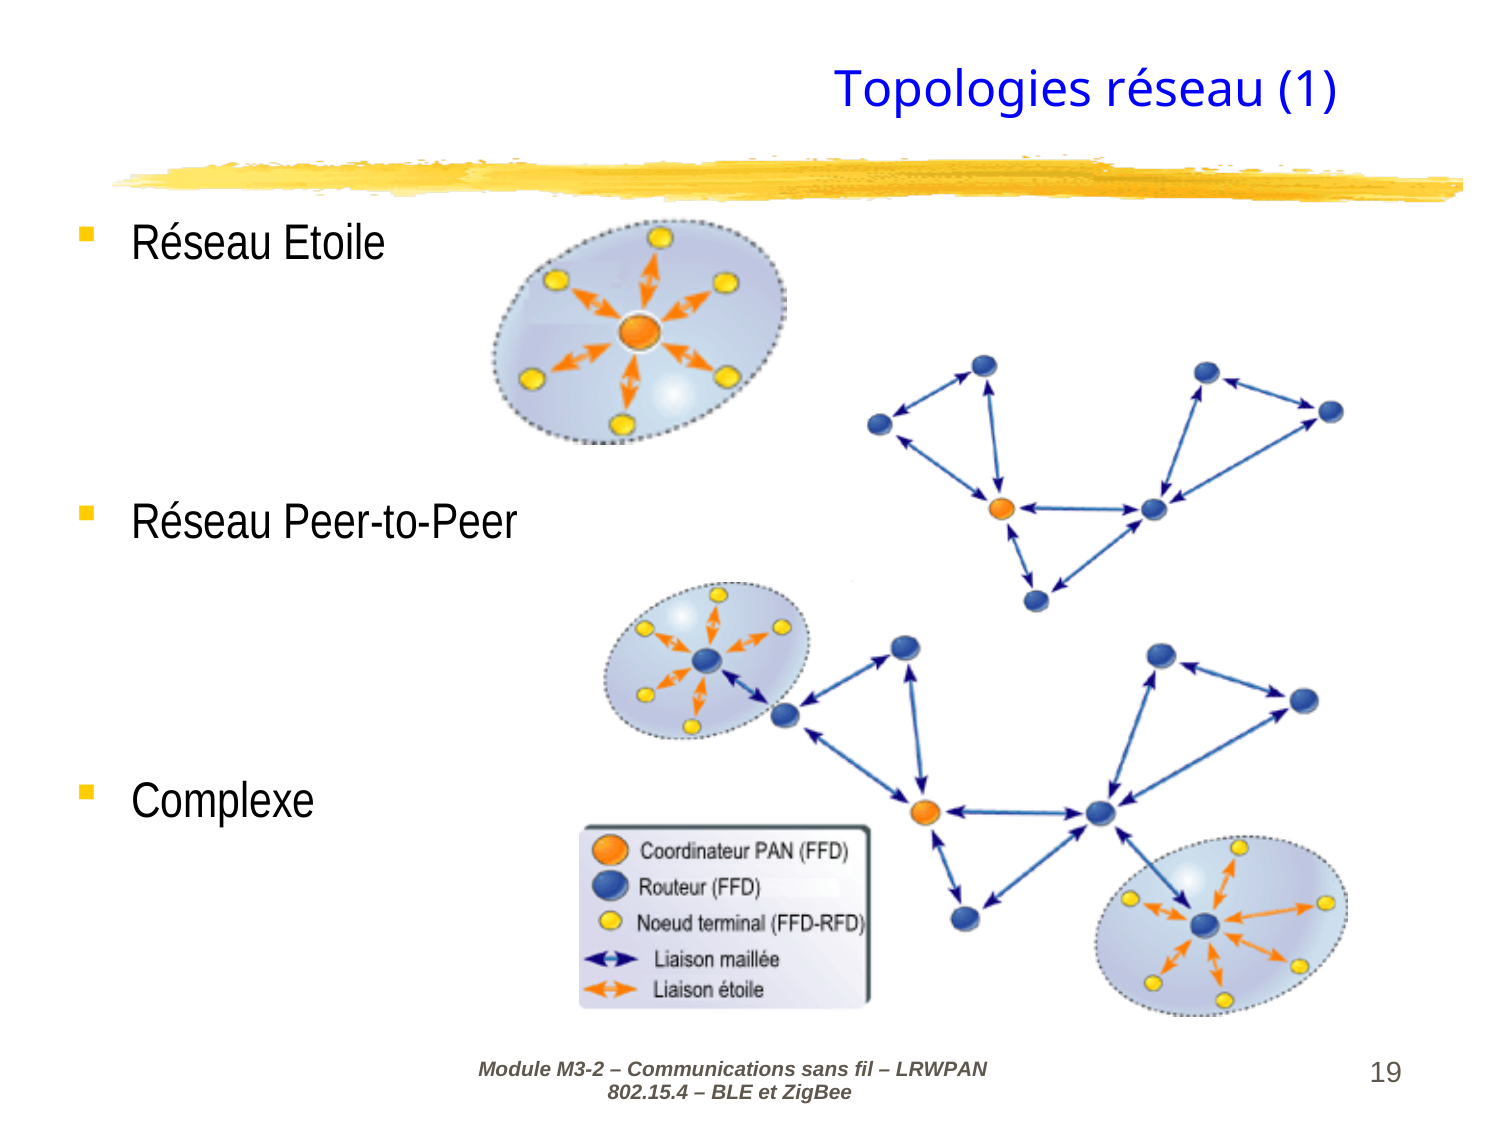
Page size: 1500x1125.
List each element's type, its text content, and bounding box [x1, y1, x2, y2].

list Réseau Etoile Réseau Peer-to-Peer Complexe [74, 212, 1417, 832]
picture [112, 149, 1463, 445]
picture [579, 352, 1354, 1017]
title Topologies réseau (1) [62, 37, 1338, 138]
